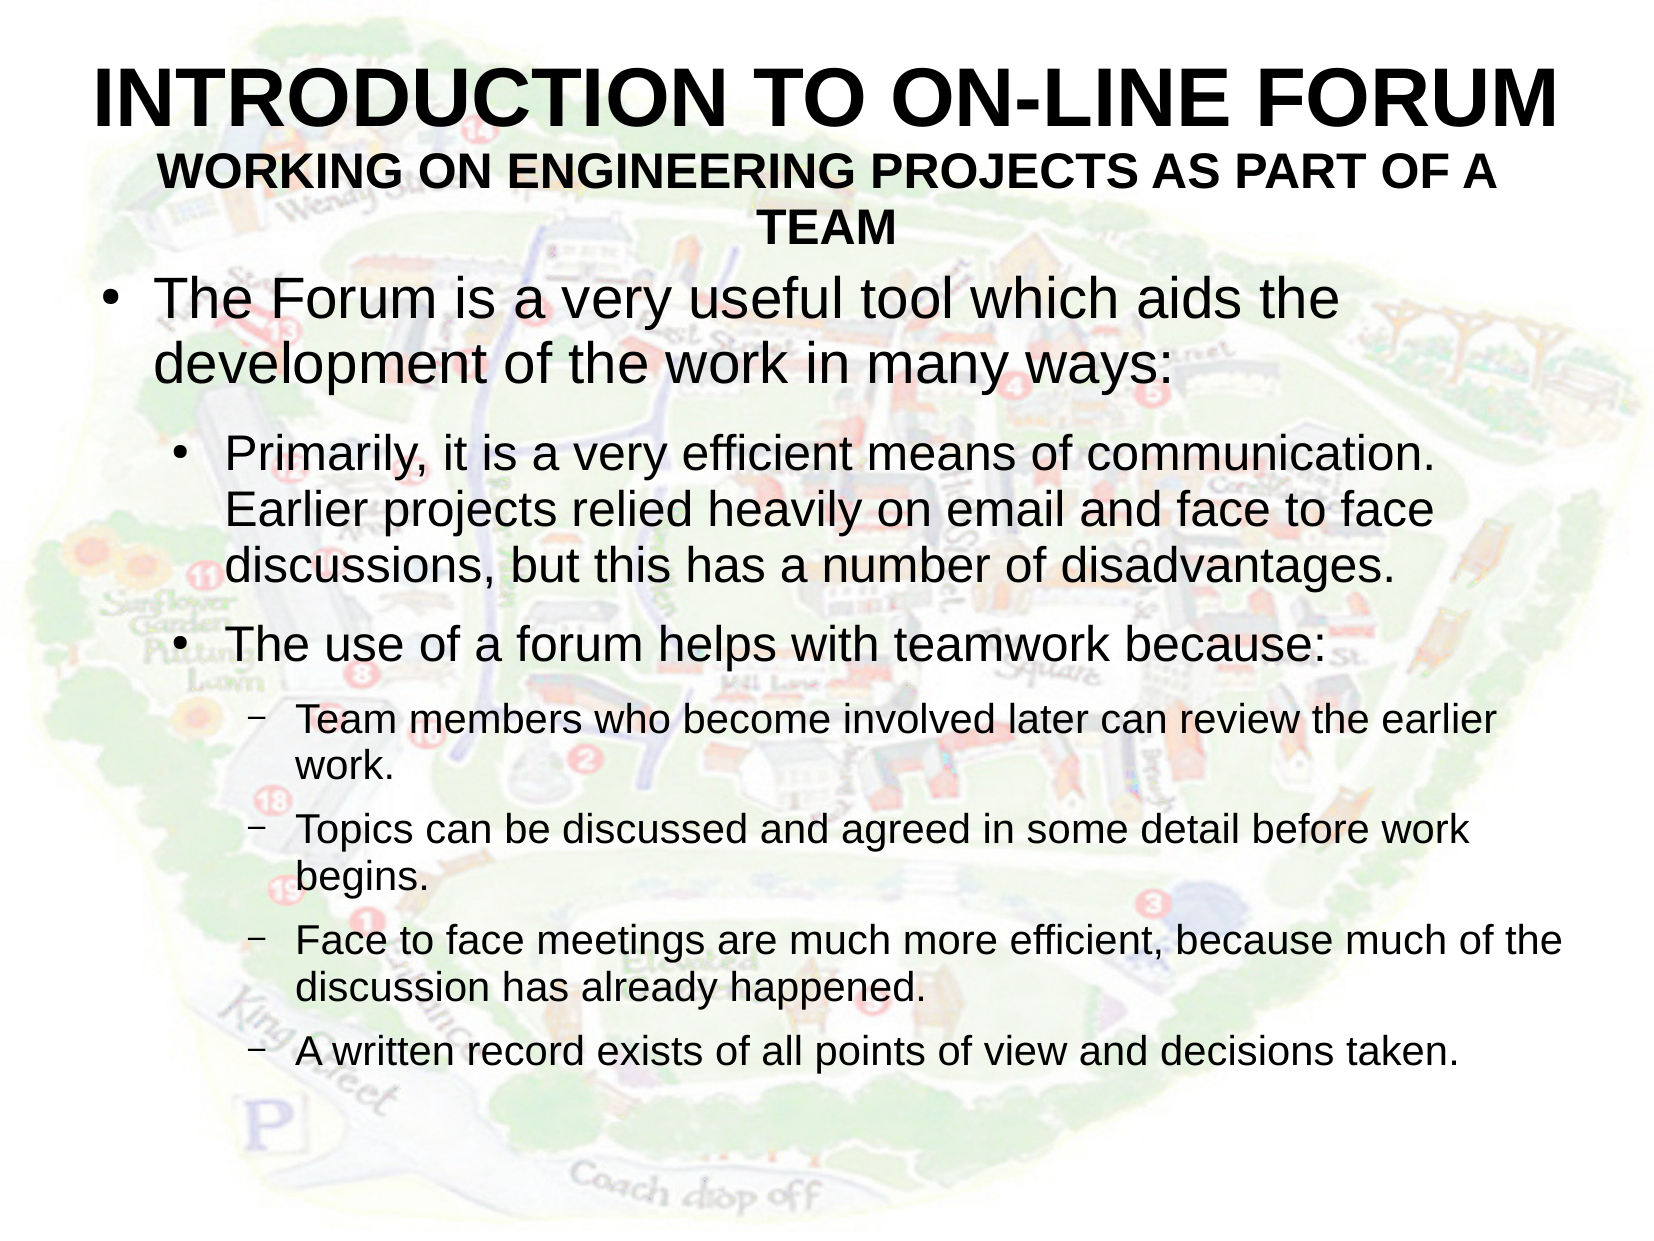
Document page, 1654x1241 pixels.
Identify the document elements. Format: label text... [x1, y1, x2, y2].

list The Forum is a very useful tool which aids the development of the work in many ways: Primarily, it is a very efficient means of communication. Earlier projects relied heavily on email and face to face discussions, but this has a number of disadvantages. The use of a forum helps with teamwork because: Team members who become involved later can review the earlier work. Topics can be discussed and agreed in some detail before work begins. Face to face meetings are much more efficient, because much of the discussion has already happened. A written record exists of all points of view and decisions taken. [82, 265, 1571, 1075]
picture [0, 0, 1654, 1241]
title INTRODUCTION TO ON-LINE FORUM WORKING ON ENGINEERING PROJECTS AS PART OF A TEAM [82, 49, 1571, 257]
